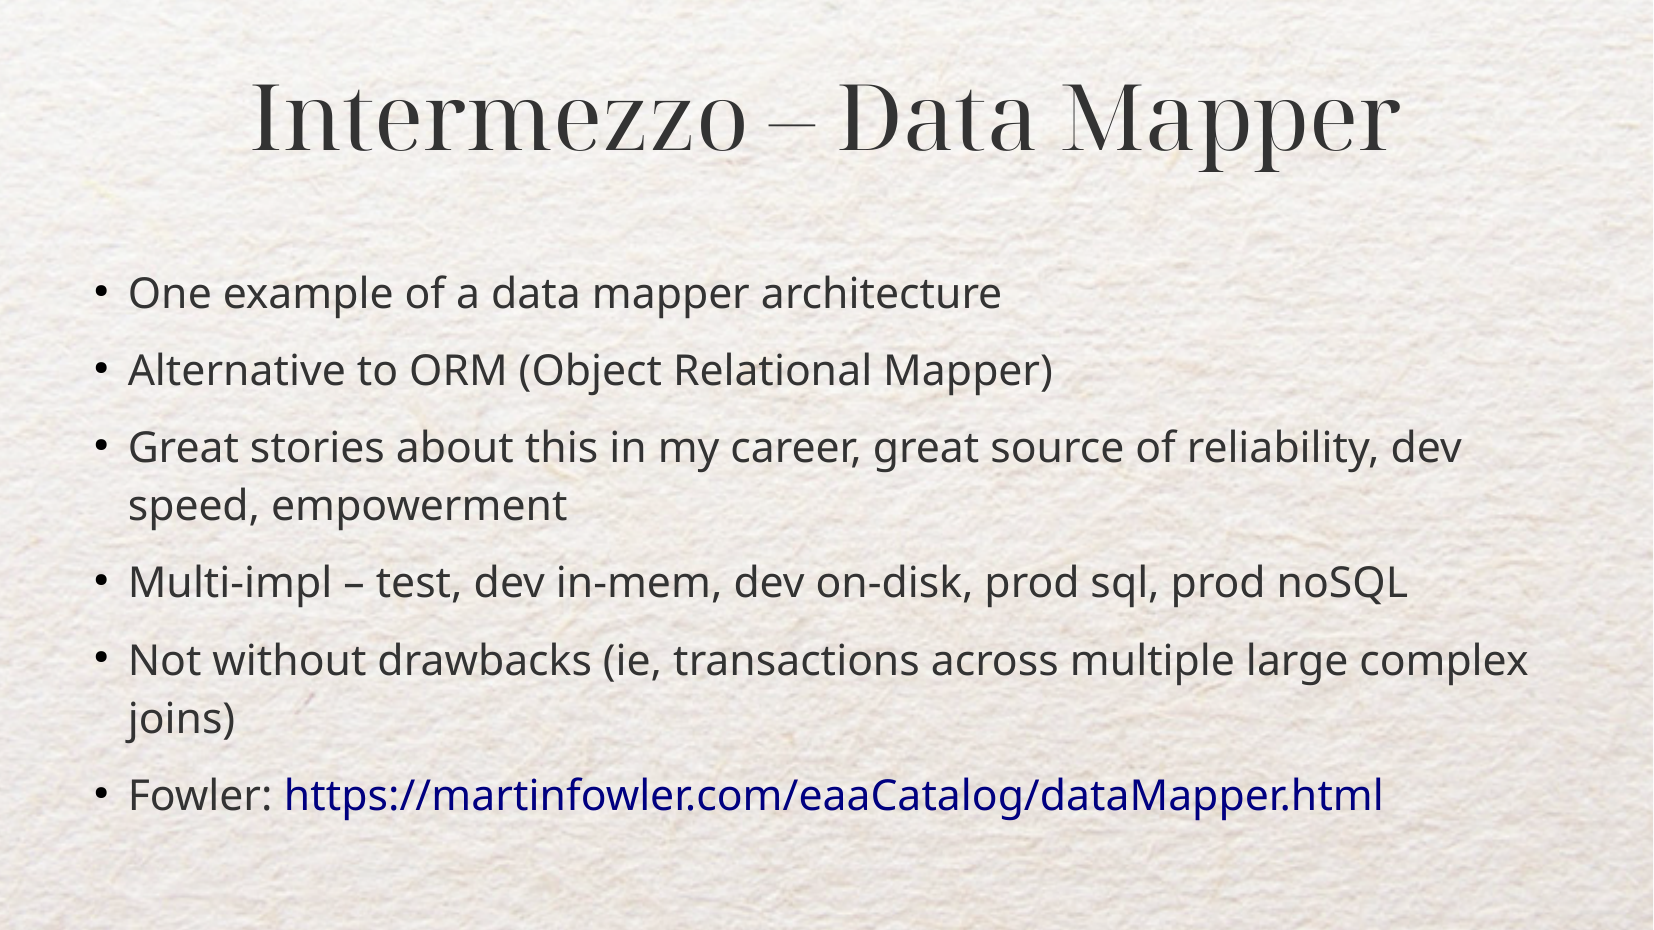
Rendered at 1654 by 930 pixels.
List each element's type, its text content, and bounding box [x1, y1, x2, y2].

picture [0, 0, 1654, 930]
list One example of a data mapper architecture Alternative to ORM (Object Relational Mapper) Great stories about this in my career, great source of reliability, dev speed, empowerment Multi-impl – test, dev in-mem, dev on-disk, prod sql, prod noSQL Not without drawbacks (ie, transactions across multiple large complex joins) Fowler: https://martinfowler.com/eaaCatalog/dataMapper.html [82, 262, 1571, 825]
title Intermezzo – Data Mapper [82, 37, 1571, 193]
